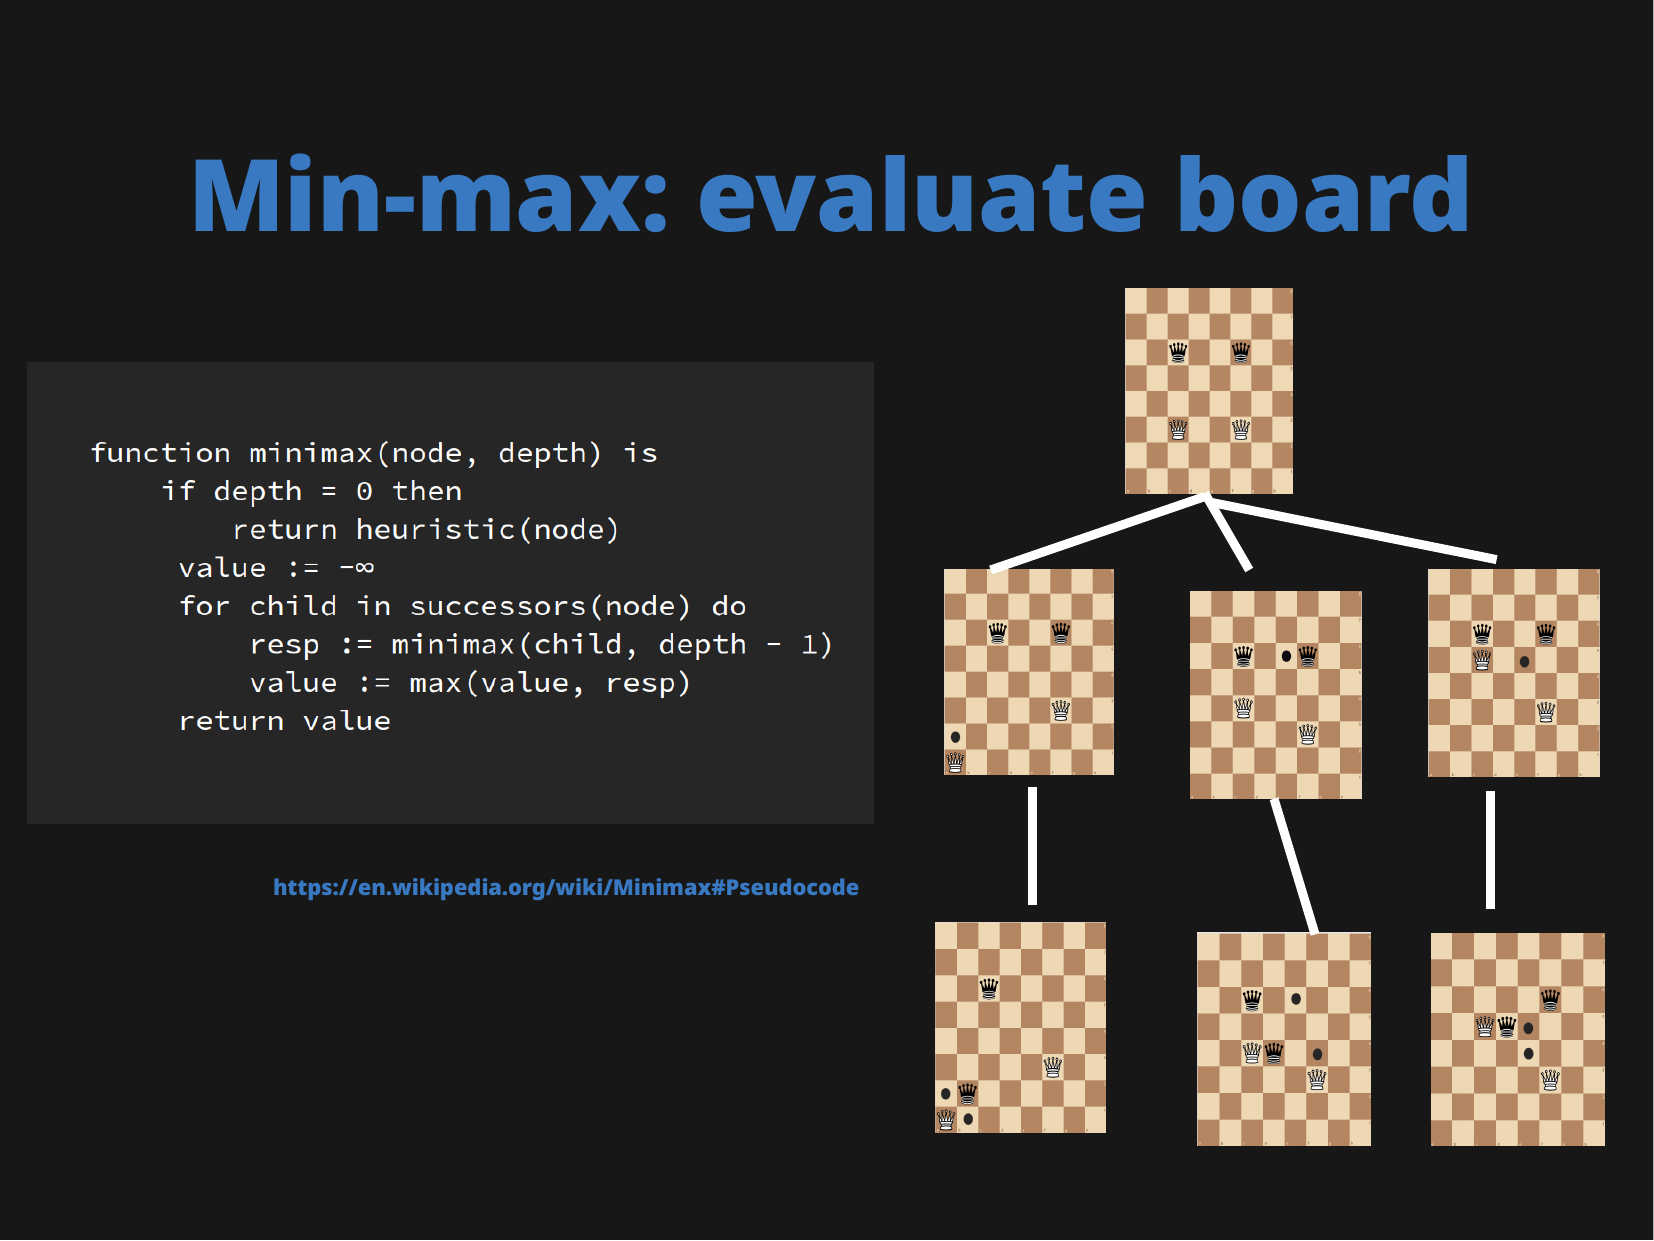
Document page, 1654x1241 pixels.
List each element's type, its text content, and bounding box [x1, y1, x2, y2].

picture [27, 362, 874, 824]
picture [1431, 933, 1605, 1146]
picture [1197, 932, 1371, 1146]
picture [1428, 569, 1600, 777]
picture [944, 569, 1114, 776]
text_box Min-max: evaluate board [77, 96, 1586, 289]
picture [1125, 288, 1293, 494]
picture [935, 922, 1106, 1133]
text_box https://en.wikipedia.org/wiki/Minimax#Pseudocode [162, 850, 971, 924]
picture [1190, 591, 1362, 799]
